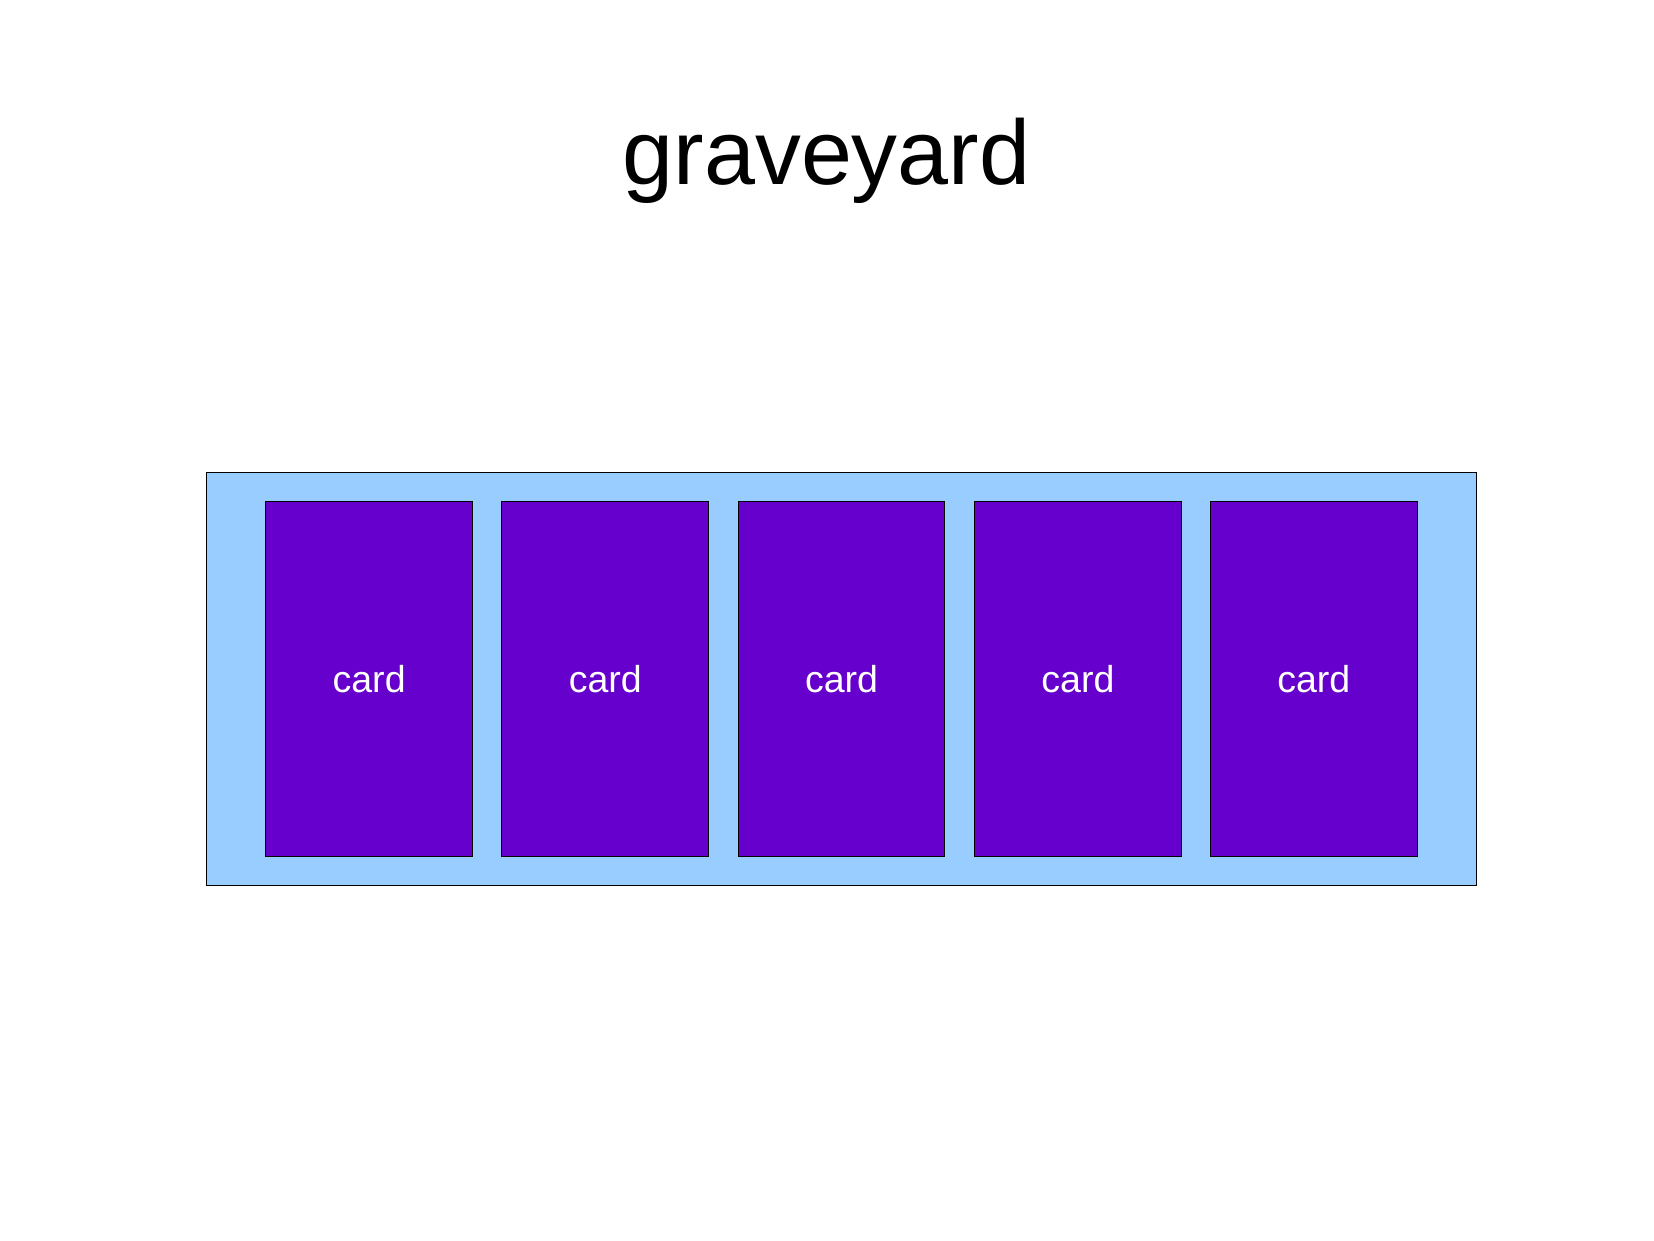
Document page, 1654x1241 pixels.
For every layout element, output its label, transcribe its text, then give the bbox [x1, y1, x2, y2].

text_box card [265, 501, 473, 857]
text_box card [1210, 501, 1418, 857]
text_box [206, 472, 1477, 886]
text_box card [501, 501, 709, 857]
text_box card [974, 501, 1182, 857]
text_box card [738, 501, 945, 857]
title graveyard [82, 49, 1571, 257]
